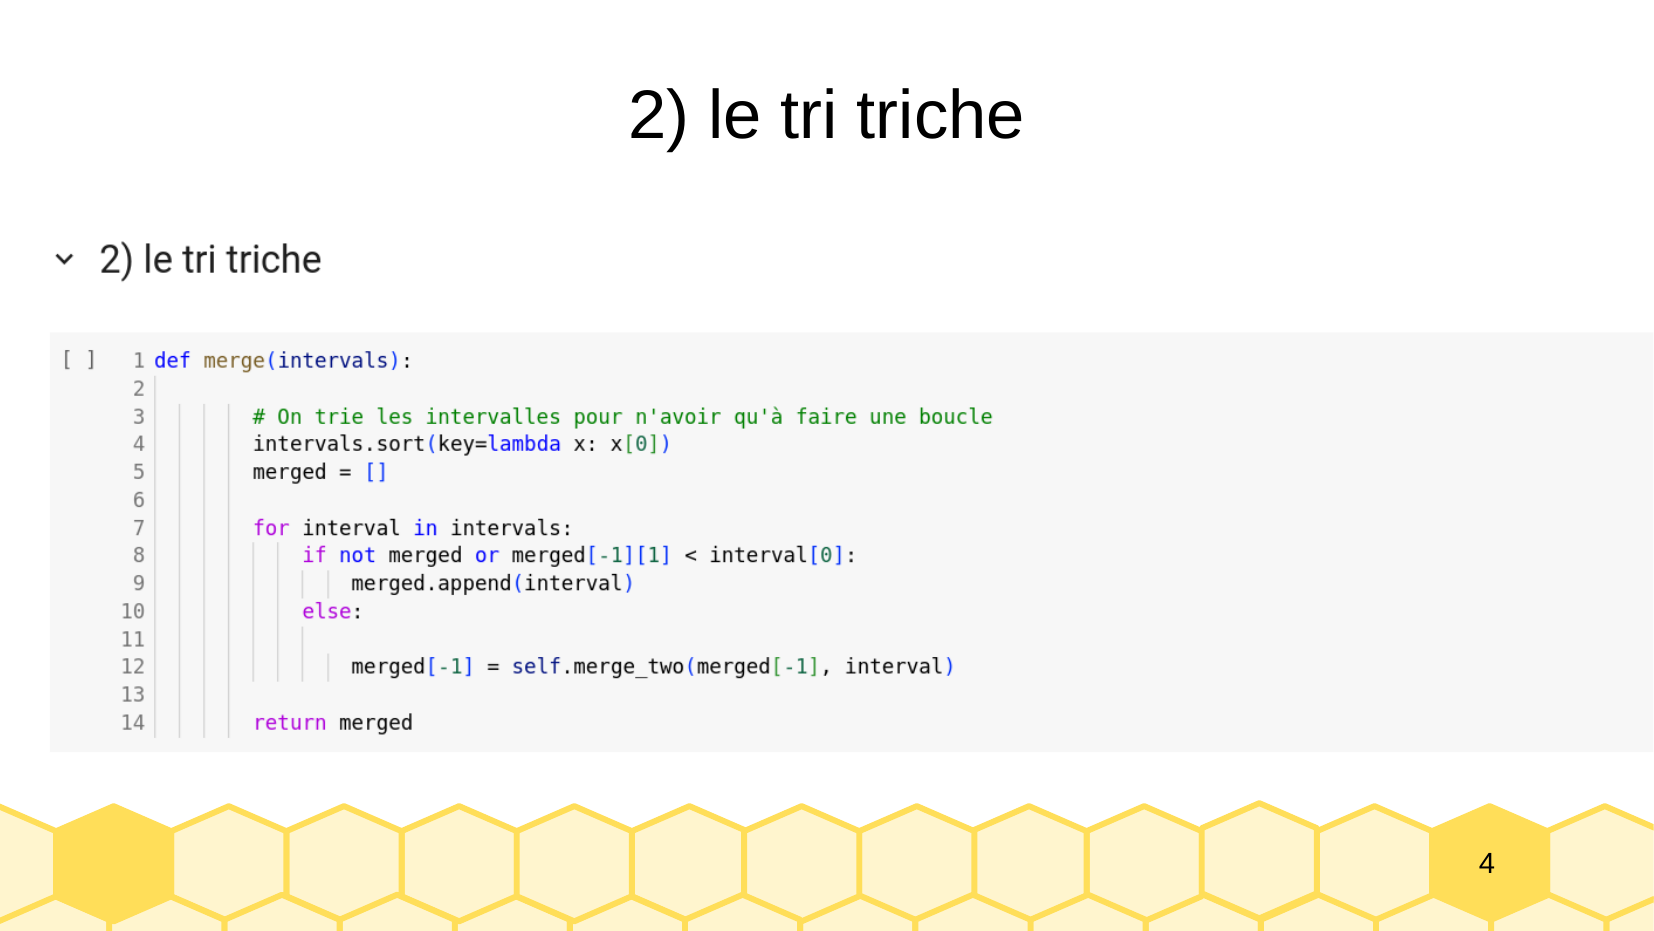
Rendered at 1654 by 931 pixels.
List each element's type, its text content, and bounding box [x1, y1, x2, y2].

title 2) le tri triche [82, 37, 1571, 193]
picture [29, 206, 1654, 772]
